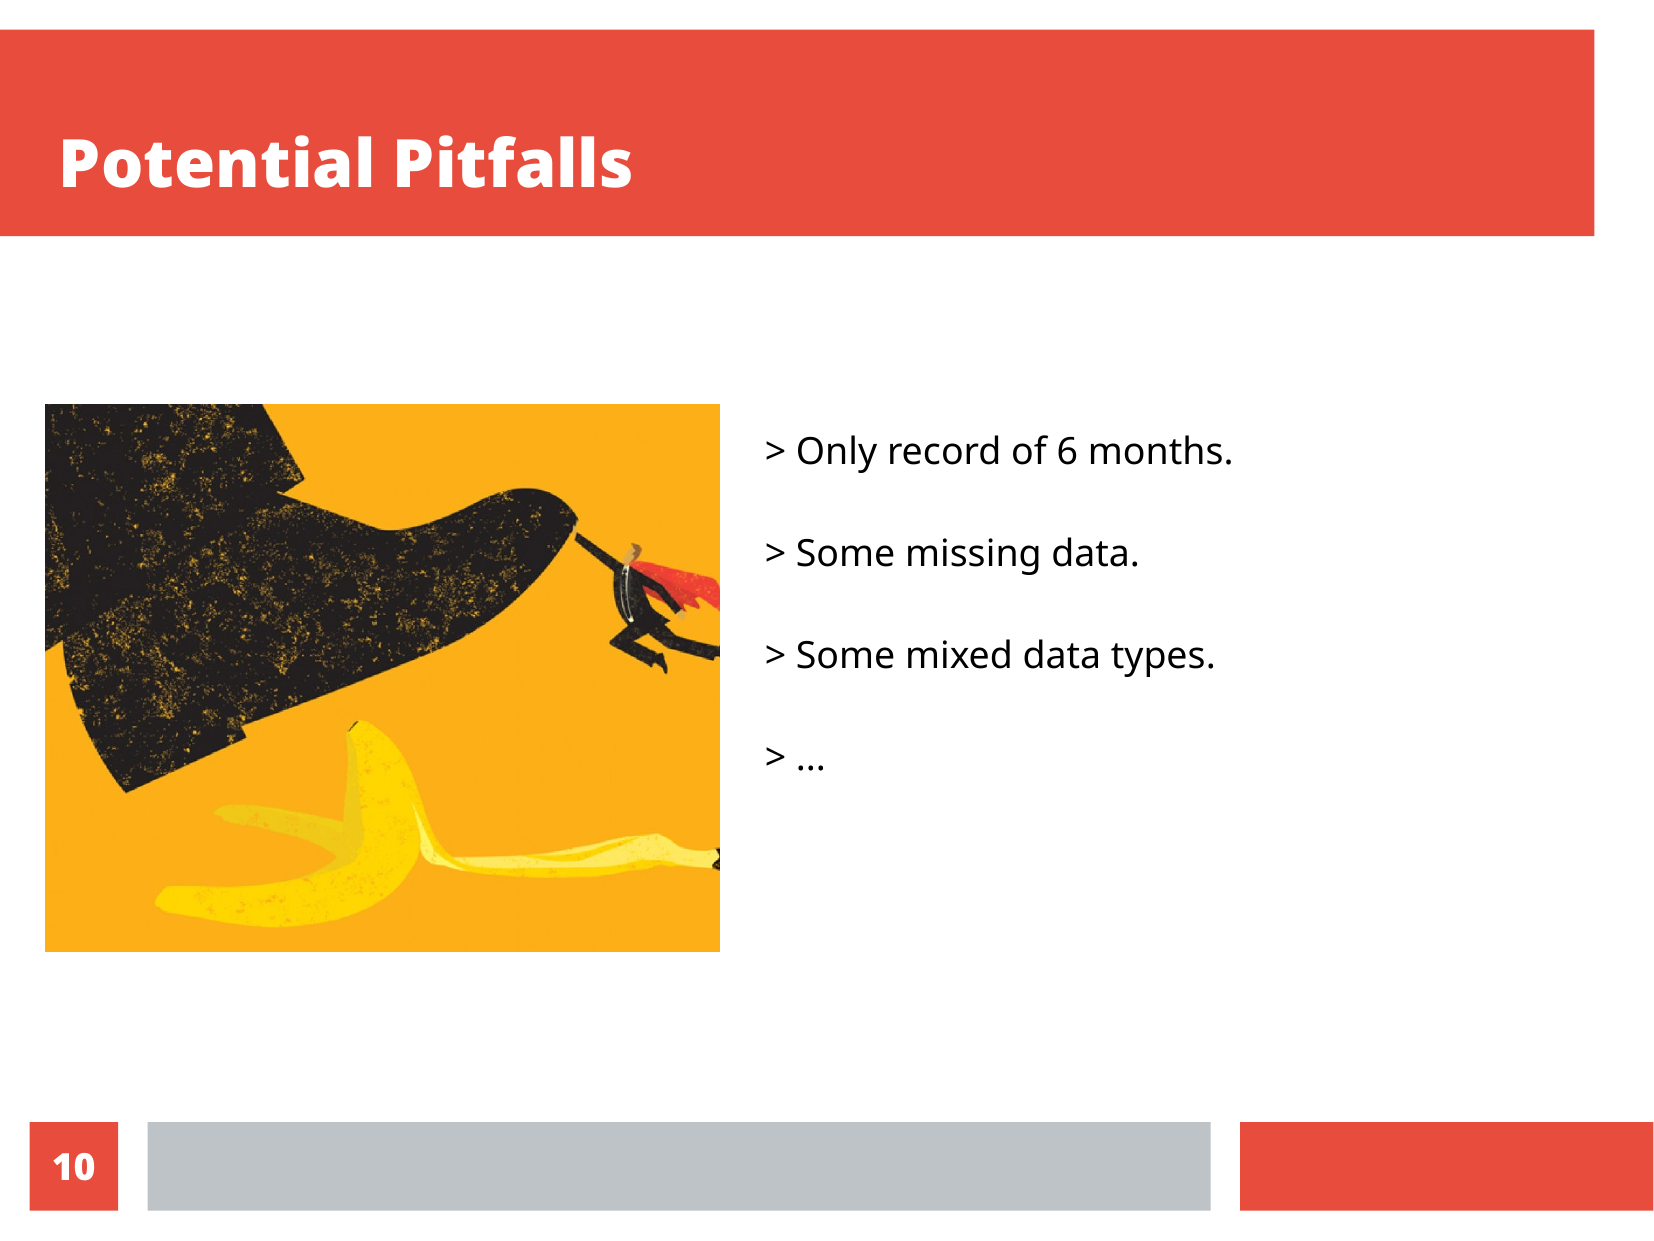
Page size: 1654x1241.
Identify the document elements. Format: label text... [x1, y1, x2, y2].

title Potential Pitfalls [59, 59, 1595, 207]
text_box > Only record of 6 months. > Some missing data. > Some mixed data types. > ... [750, 416, 1621, 781]
picture [45, 404, 720, 952]
